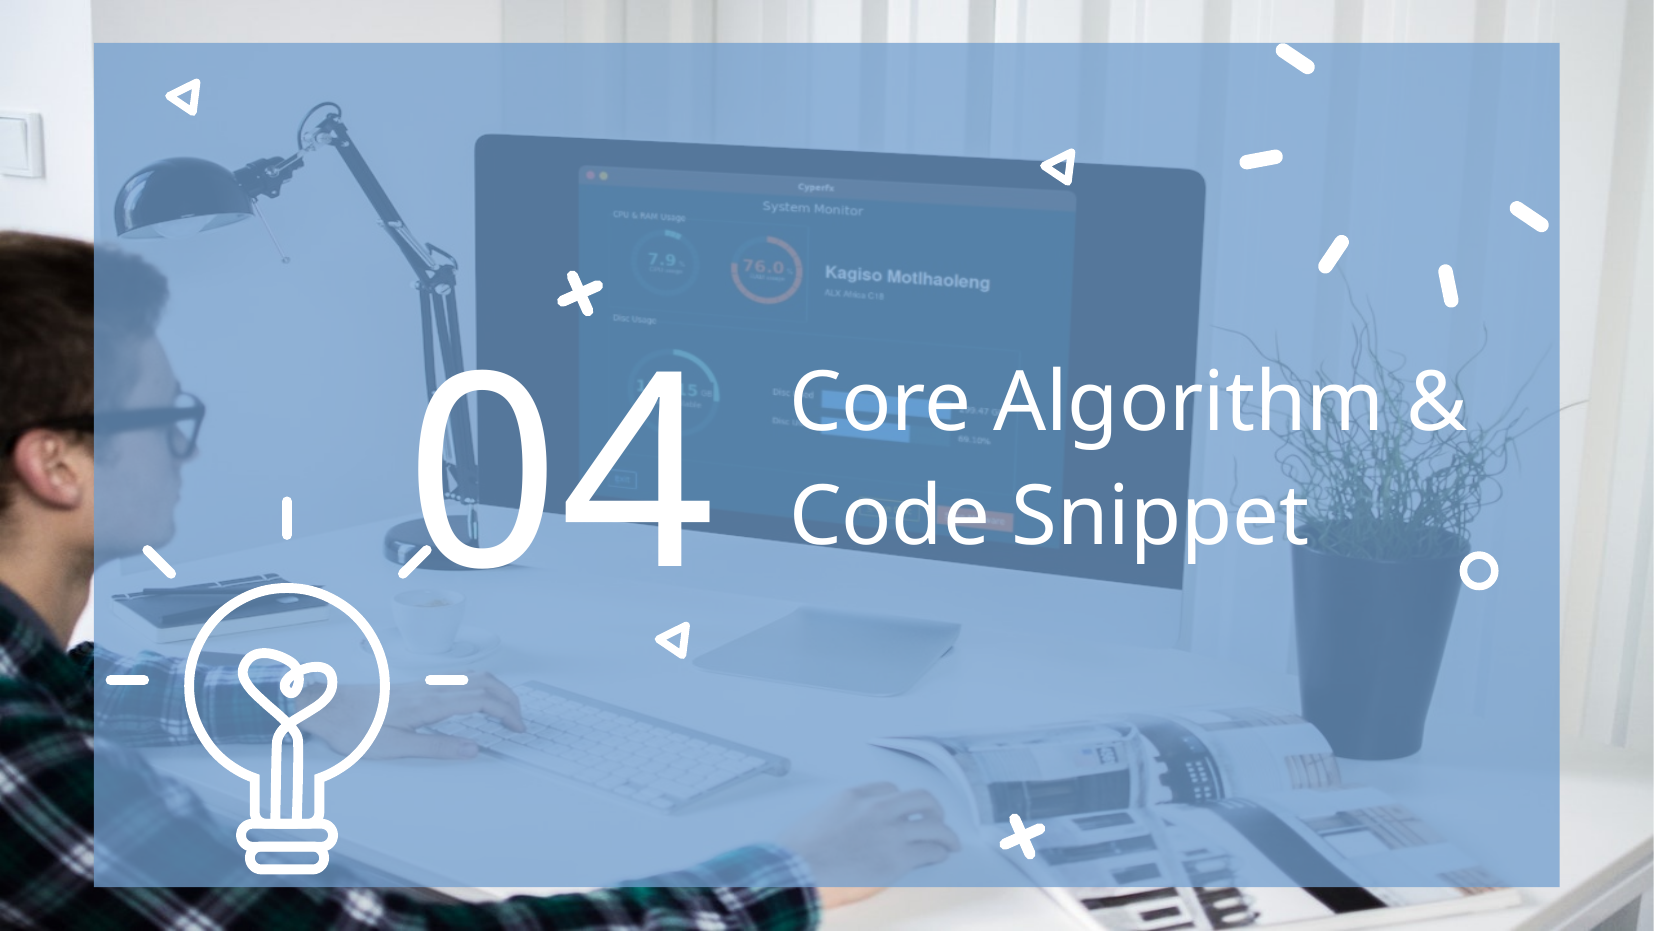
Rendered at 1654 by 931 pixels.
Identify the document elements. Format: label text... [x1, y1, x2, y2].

title Core Algorithm & Code Snippet [789, 357, 1510, 553]
picture [0, 0, 1654, 931]
title 04 [405, 276, 751, 646]
